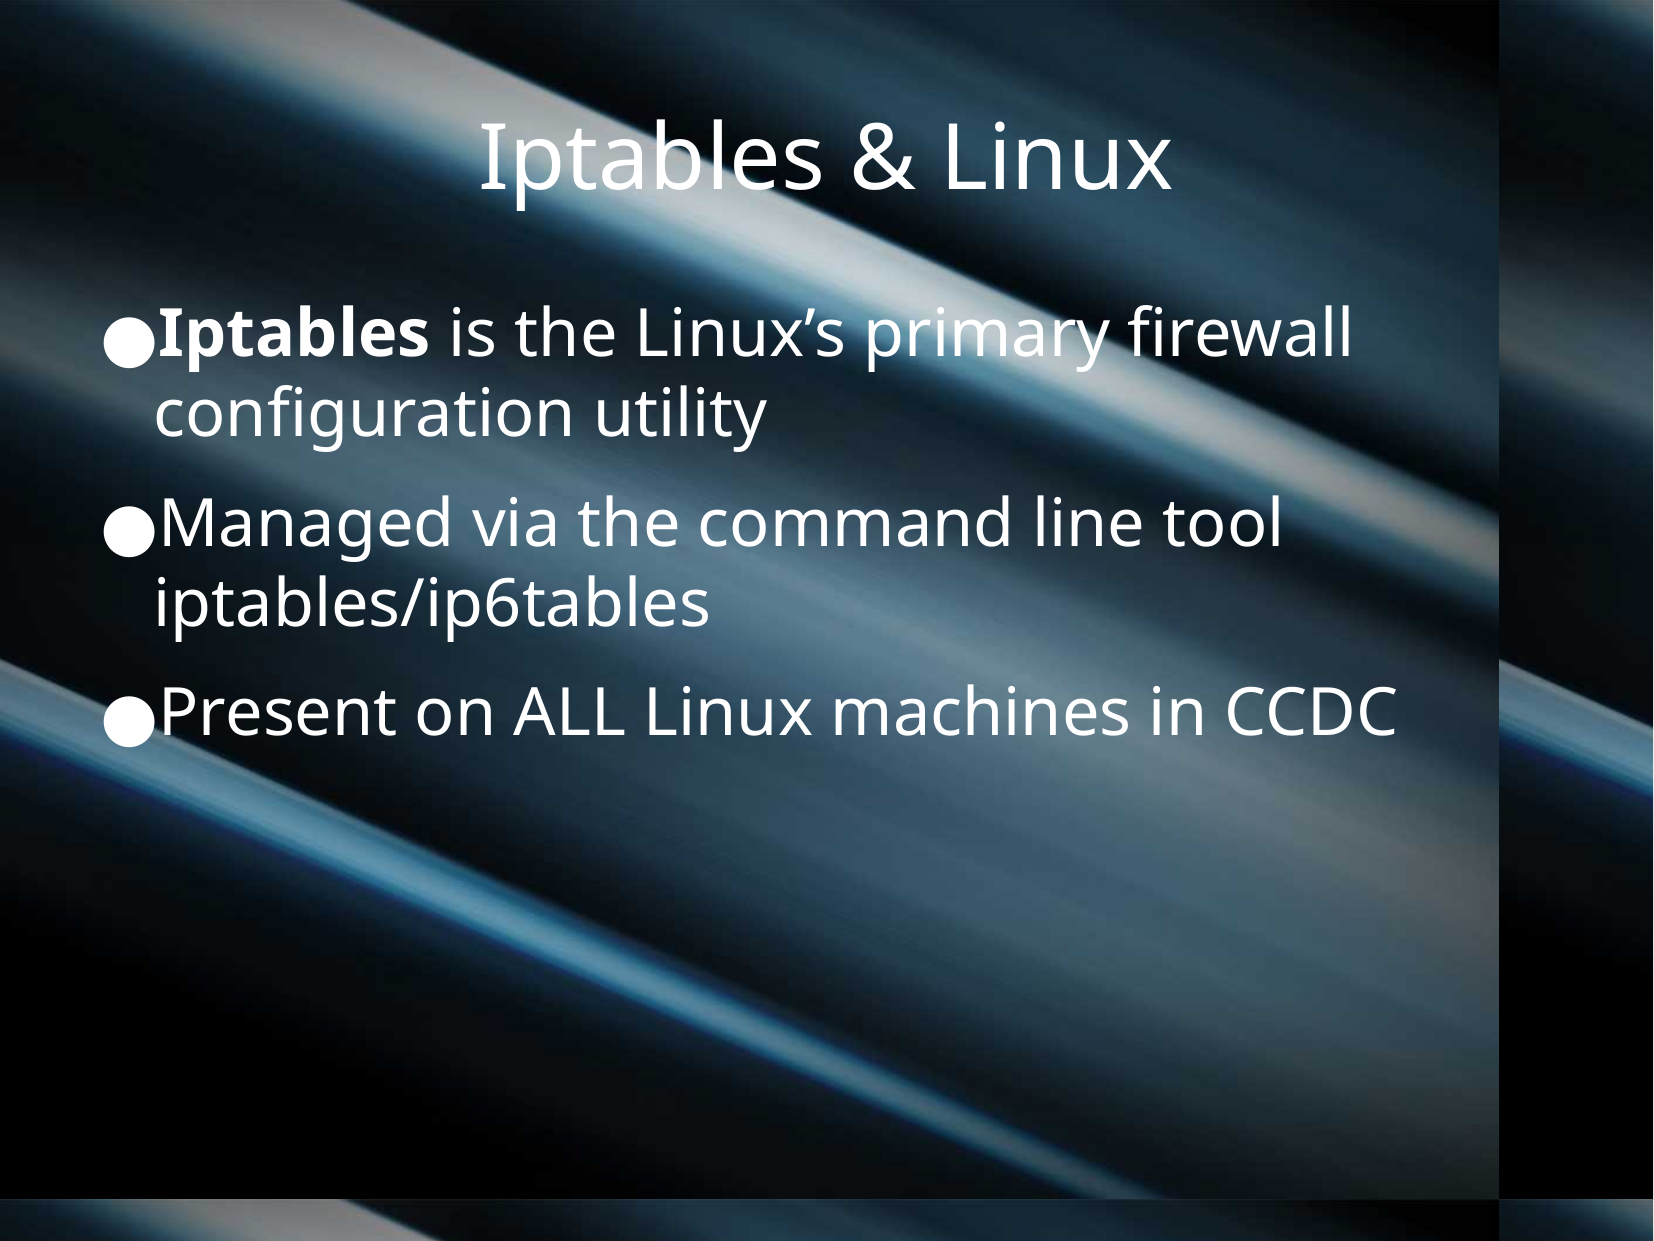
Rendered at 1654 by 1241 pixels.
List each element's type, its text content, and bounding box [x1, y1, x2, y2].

text_box Iptables is the Linux’s primary firewall configuration utility Managed via the command line tool iptables/ip6tables Present on ALL Linux machines in CCDC [82, 290, 1571, 1010]
picture [0, 0, 1654, 1241]
text_box Iptables & Linux [82, 49, 1571, 257]
